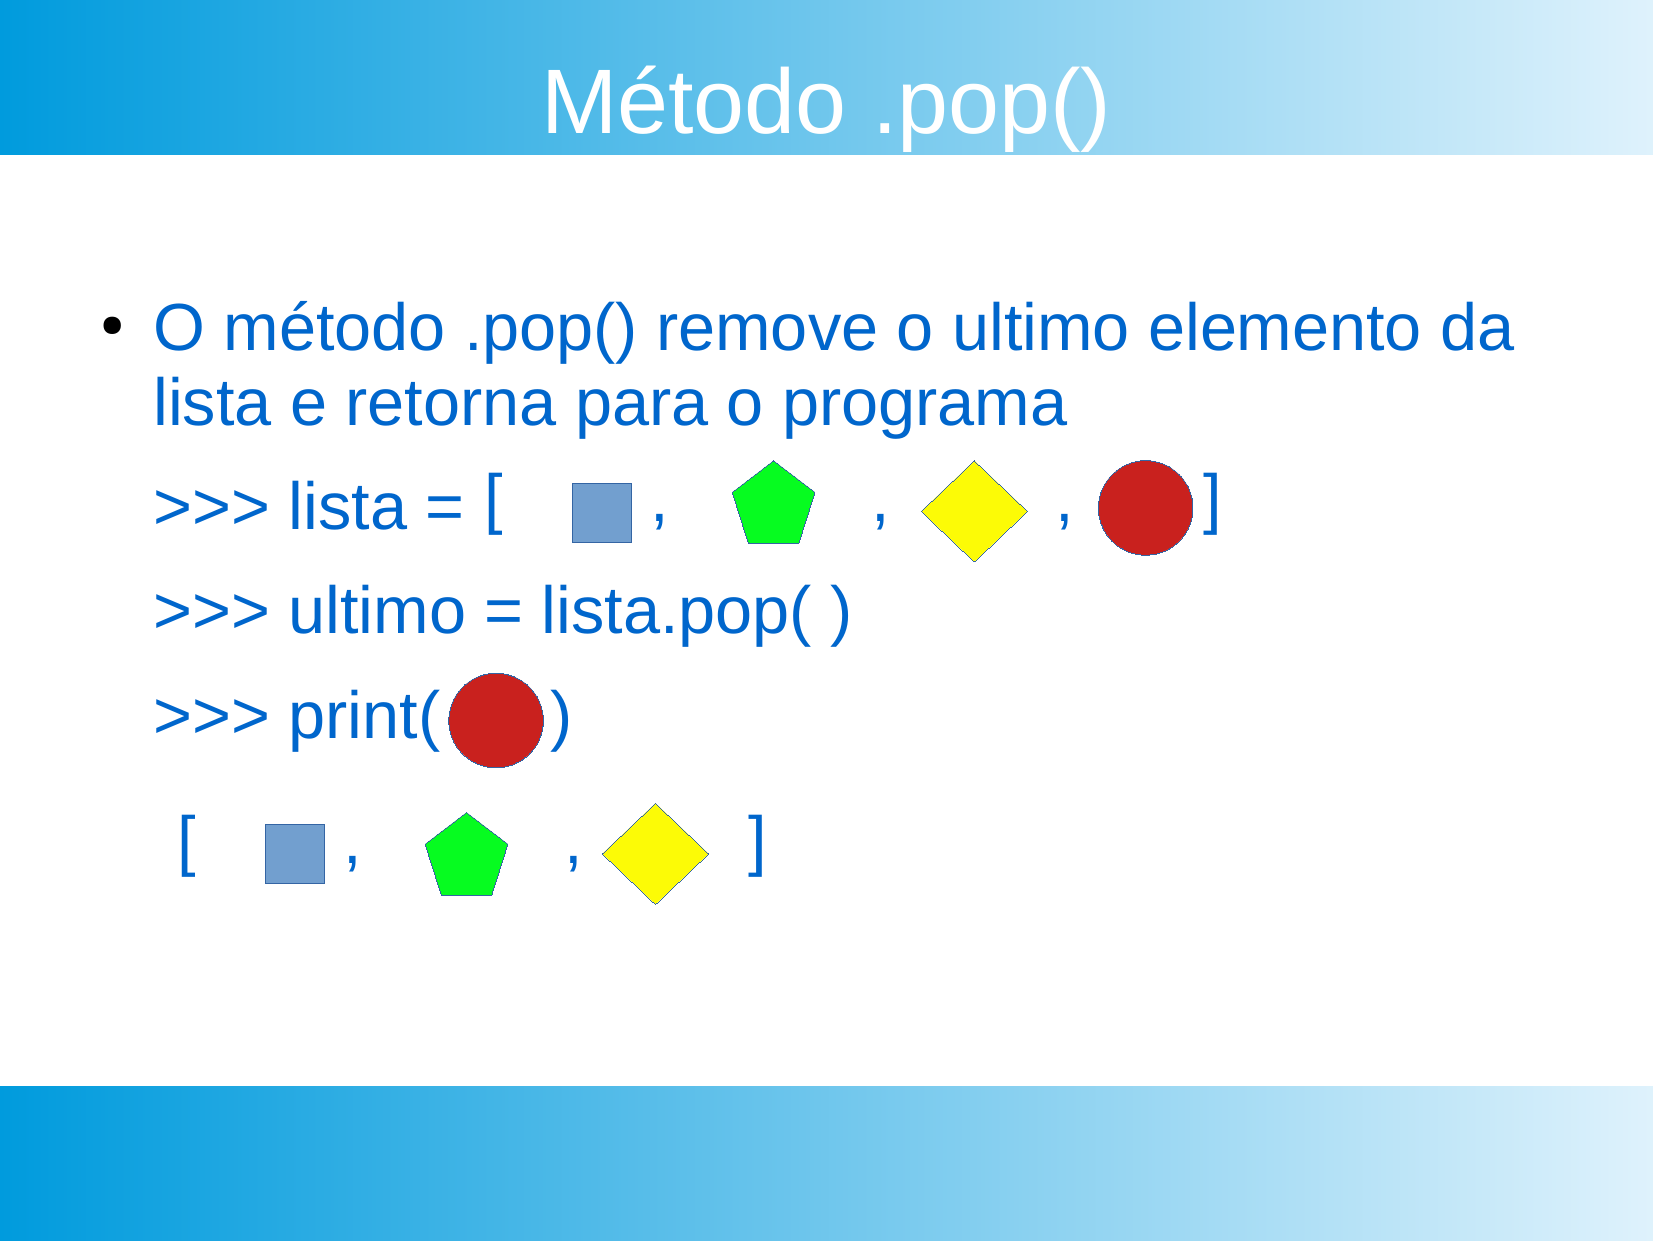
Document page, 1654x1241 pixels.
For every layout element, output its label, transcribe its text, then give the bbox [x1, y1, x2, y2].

list O método .pop() remove o ultimo elemento da lista e retorna para o programa >>> lista = >>> ultimo = lista.pop( ) >>> print( ) [82, 290, 1571, 1010]
text_box [602, 803, 709, 905]
list [ , , ] [106, 803, 1004, 934]
text_box [448, 673, 544, 768]
text_box [572, 483, 632, 543]
list [ , , , ] [413, 460, 1312, 591]
text_box [265, 824, 325, 884]
title Método .pop() [82, 49, 1571, 155]
text_box [921, 460, 1028, 562]
text_box [1098, 460, 1193, 556]
text_box [425, 812, 508, 896]
text_box [732, 460, 815, 544]
